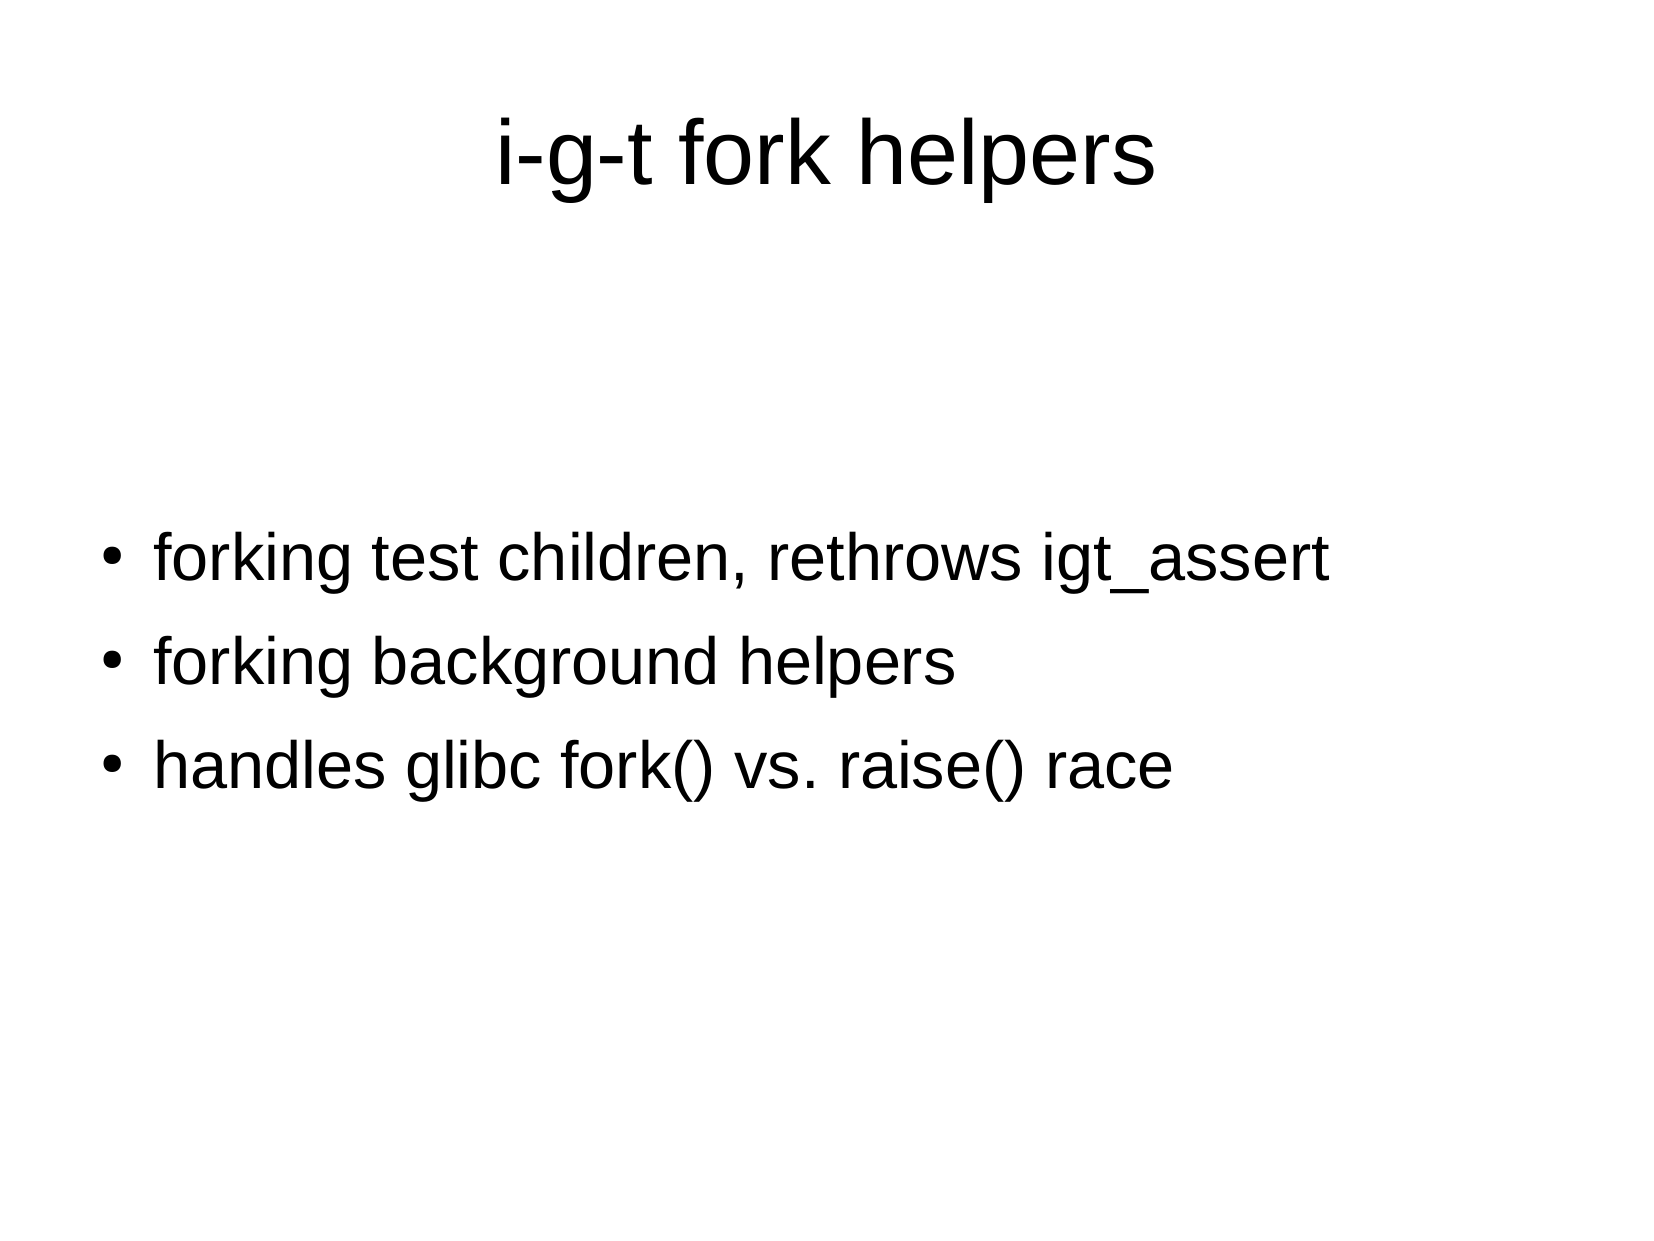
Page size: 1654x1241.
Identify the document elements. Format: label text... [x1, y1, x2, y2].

list forking test children, rethrows igt_assert forking background helpers handles glibc fork() vs. raise() race [82, 519, 1571, 1109]
title i-g-t fork helpers [82, 49, 1571, 257]
